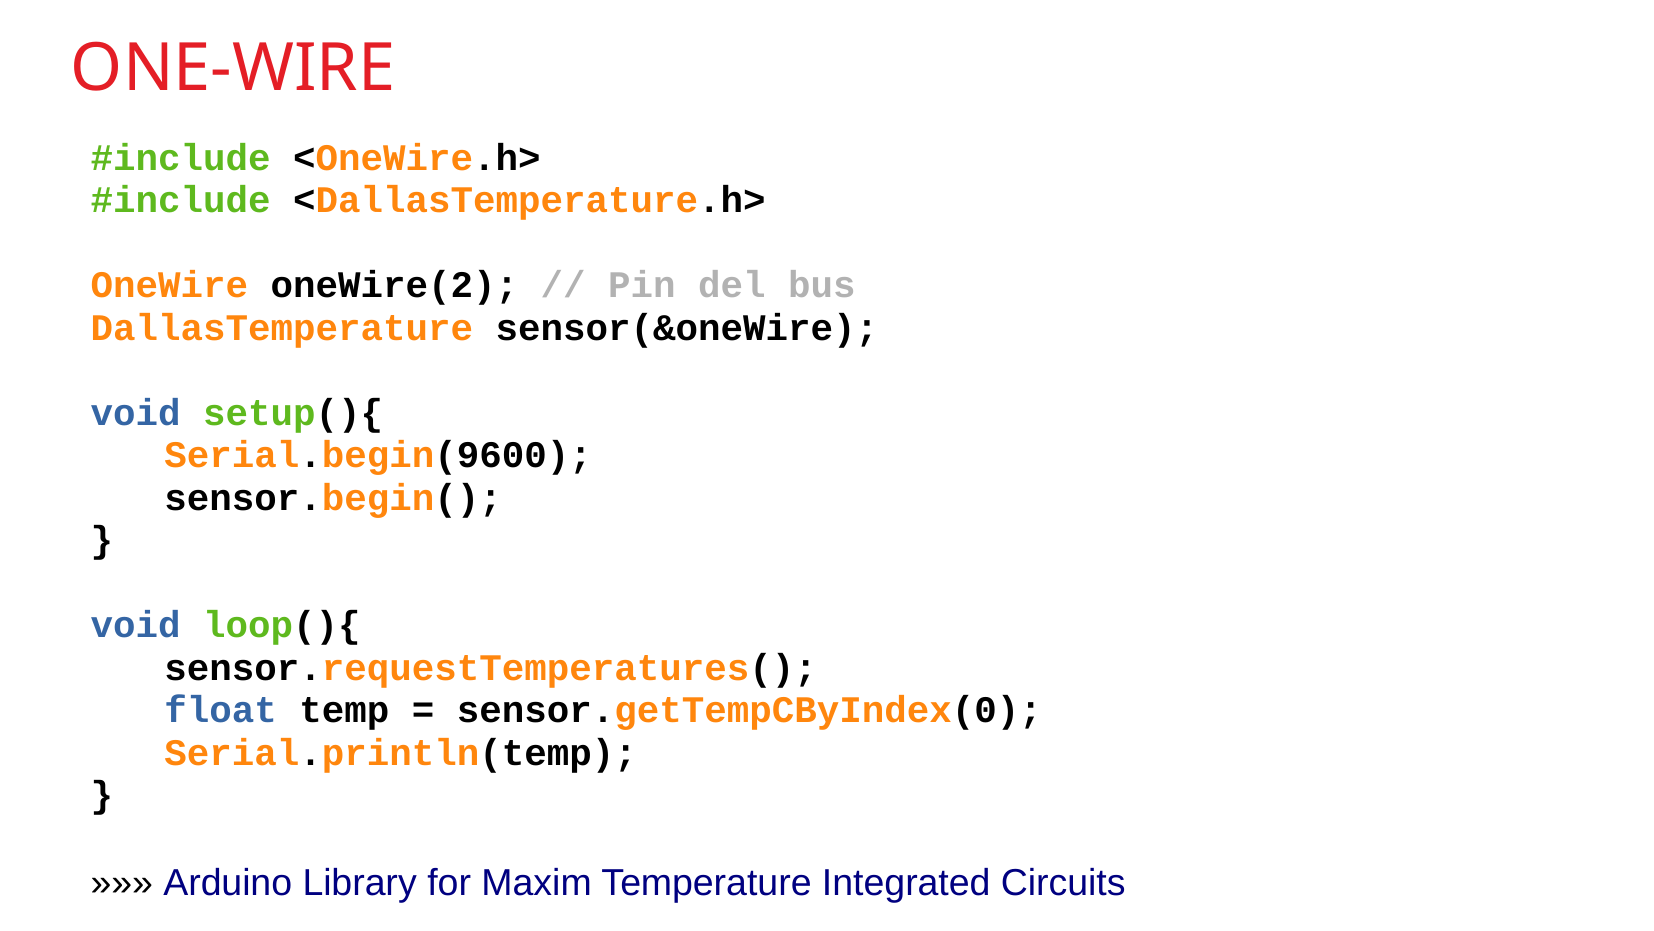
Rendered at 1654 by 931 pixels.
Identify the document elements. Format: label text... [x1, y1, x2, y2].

text_box #include <OneWire.h> #include <DallasTemperature.h> OneWire oneWire(2); // Pin del bus DallasTemperature sensor(&oneWire); void setup(){ Serial.begin(9600); sensor.begin(); } void loop(){ sensor.requestTemperatures(); float temp = sensor.getTempCByIndex(0); Serial.println(temp); } »»» Arduino Library for Maxim Temperature Integrated Circuits [75, 131, 1578, 911]
title ONE-WIRE [70, 11, 1347, 118]
